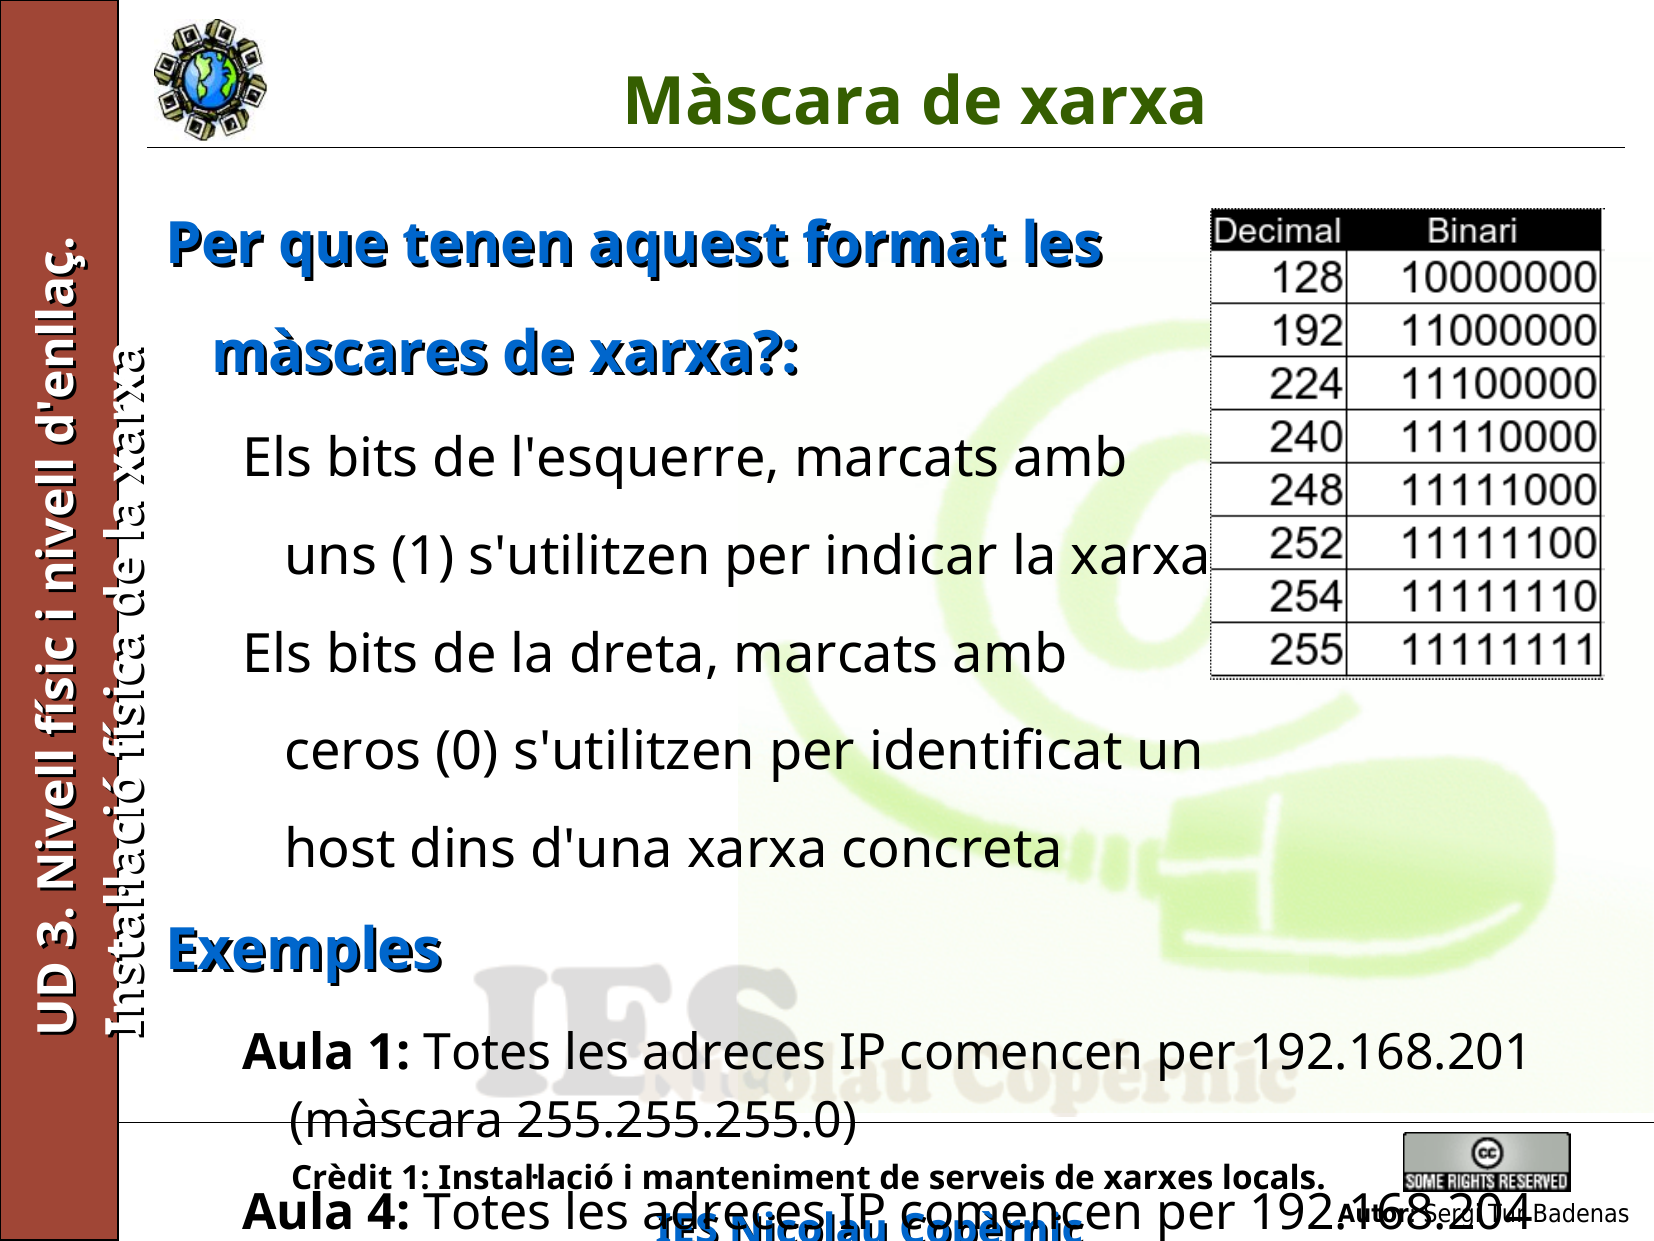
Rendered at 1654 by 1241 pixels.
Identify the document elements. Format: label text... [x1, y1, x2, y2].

list Per que tenen aquest format les màscares de xarxa?: Els bits de l'esquerre, marcats amb uns (1) s'utilitzen per indicar la xarxa Els bits de la dreta, marcats amb ceros (0) s'utilitzen per identificat un host dins d'una xarxa concreta Exemples Aula 1: Totes les adreces IP comencen per 192.168.201 (màscara 255.255.255.0) Aula 4: Totes les adreces IP comencen per 192.168.204 (màscara 255.255.255.0) [147, 201, 1636, 1078]
picture [1403, 1132, 1571, 1192]
picture [154, 19, 268, 142]
picture [466, 252, 1654, 1117]
title Màscara de xarxa [171, 56, 1654, 141]
picture [1210, 208, 1605, 680]
picture [820, 1105, 835, 1117]
